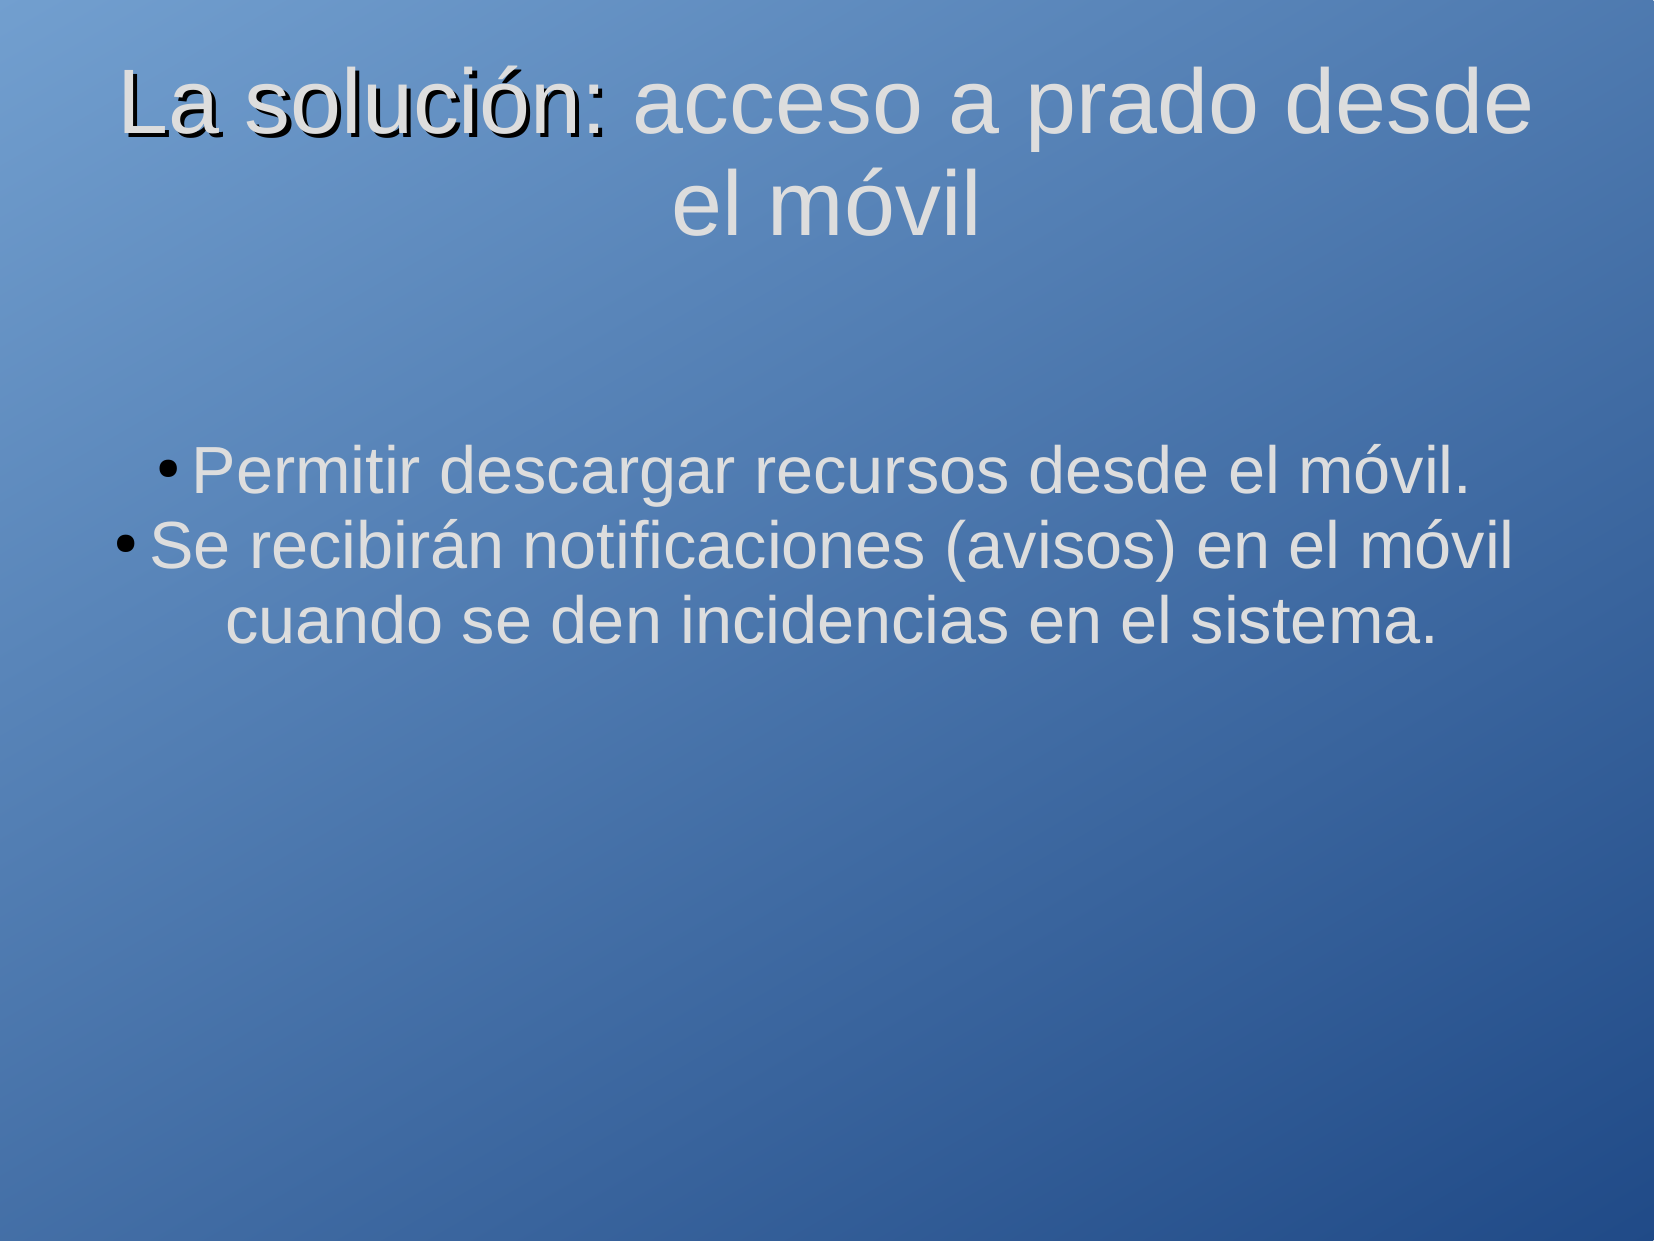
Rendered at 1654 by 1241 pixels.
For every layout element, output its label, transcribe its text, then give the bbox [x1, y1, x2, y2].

subtitle Permitir descargar recursos desde el móvil. Se recibirán notificaciones (avisos) en el móvil cuando se den incidencias en el sistema. [70, 358, 1559, 733]
title La solución: acceso a prado desde el móvil [82, 49, 1571, 257]
